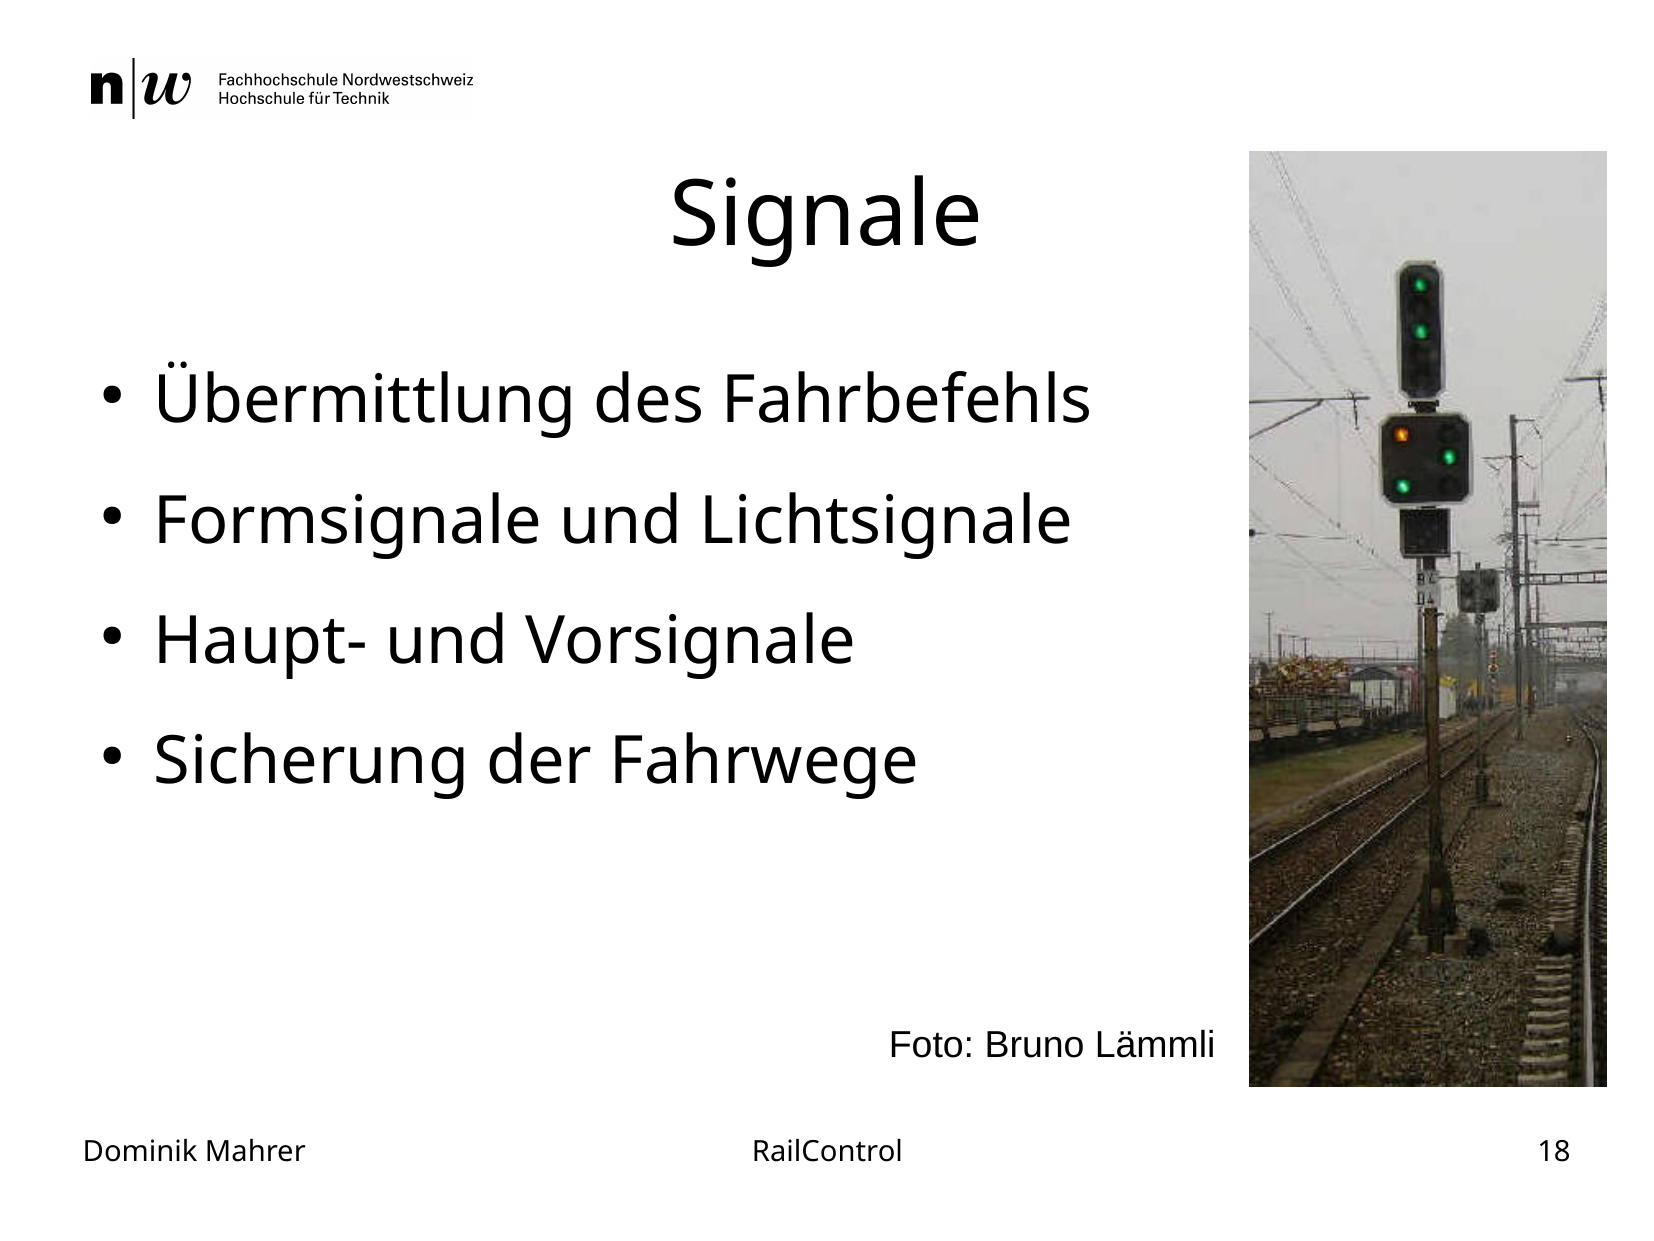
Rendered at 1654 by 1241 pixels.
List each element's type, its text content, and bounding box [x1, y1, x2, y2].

list Übermittlung des Fahrbefehls Formsignale und Lichtsignale Haupt- und Vorsignale Sicherung der Fahrwege [82, 351, 1249, 1063]
title Signale [82, 153, 1249, 267]
picture [1249, 151, 1607, 1087]
picture [91, 58, 473, 119]
text_box Foto: Bruno Lämmli [874, 1015, 1231, 1073]
